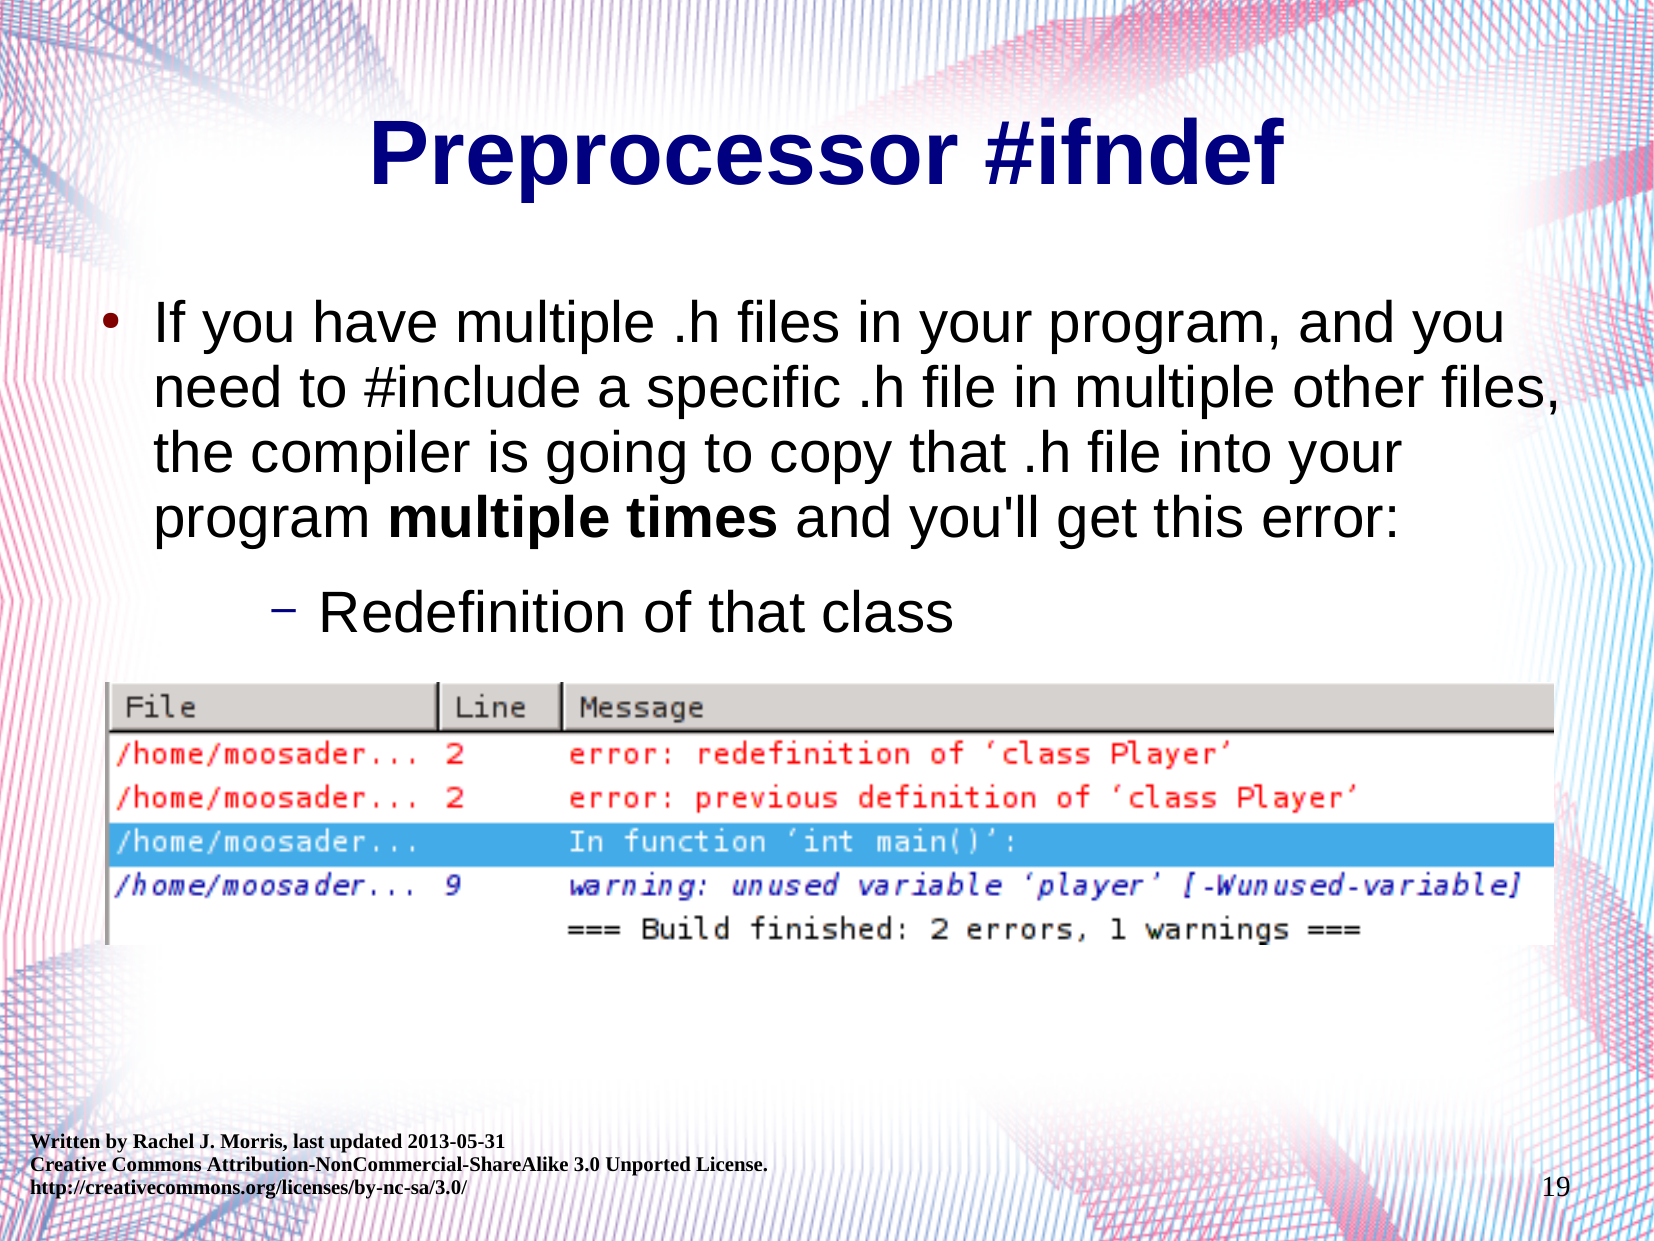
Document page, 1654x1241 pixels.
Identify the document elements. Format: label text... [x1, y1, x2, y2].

title Preprocessor #ifndef [82, 49, 1571, 257]
list If you have multiple .h files in your program, and you need to #include a specific .h file in multiple other files, the compiler is going to copy that .h file into your program multiple times and you'll get this error: Redefinition of that class [82, 290, 1571, 645]
picture [0, 0, 1654, 1241]
